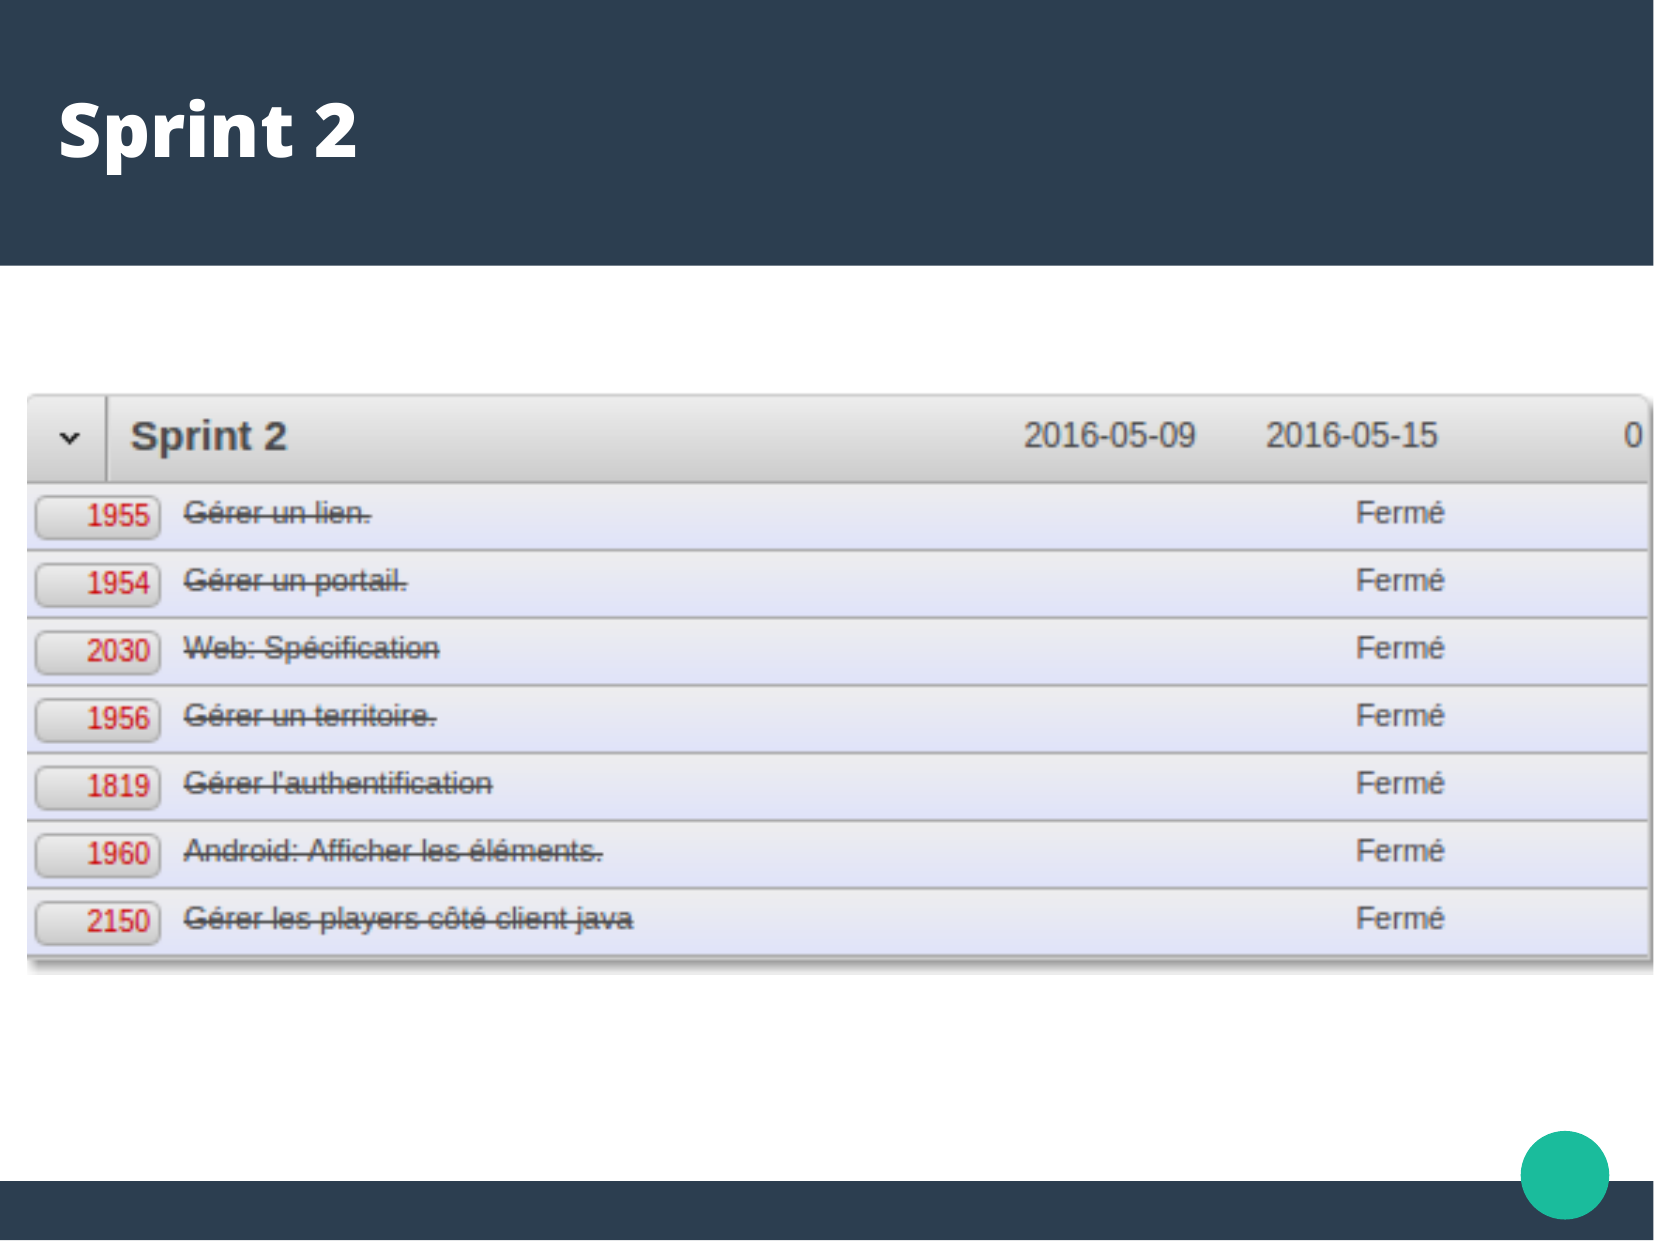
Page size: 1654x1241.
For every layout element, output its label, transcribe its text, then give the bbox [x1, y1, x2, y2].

title Sprint 2 [59, 49, 1595, 207]
picture [27, 389, 1654, 976]
